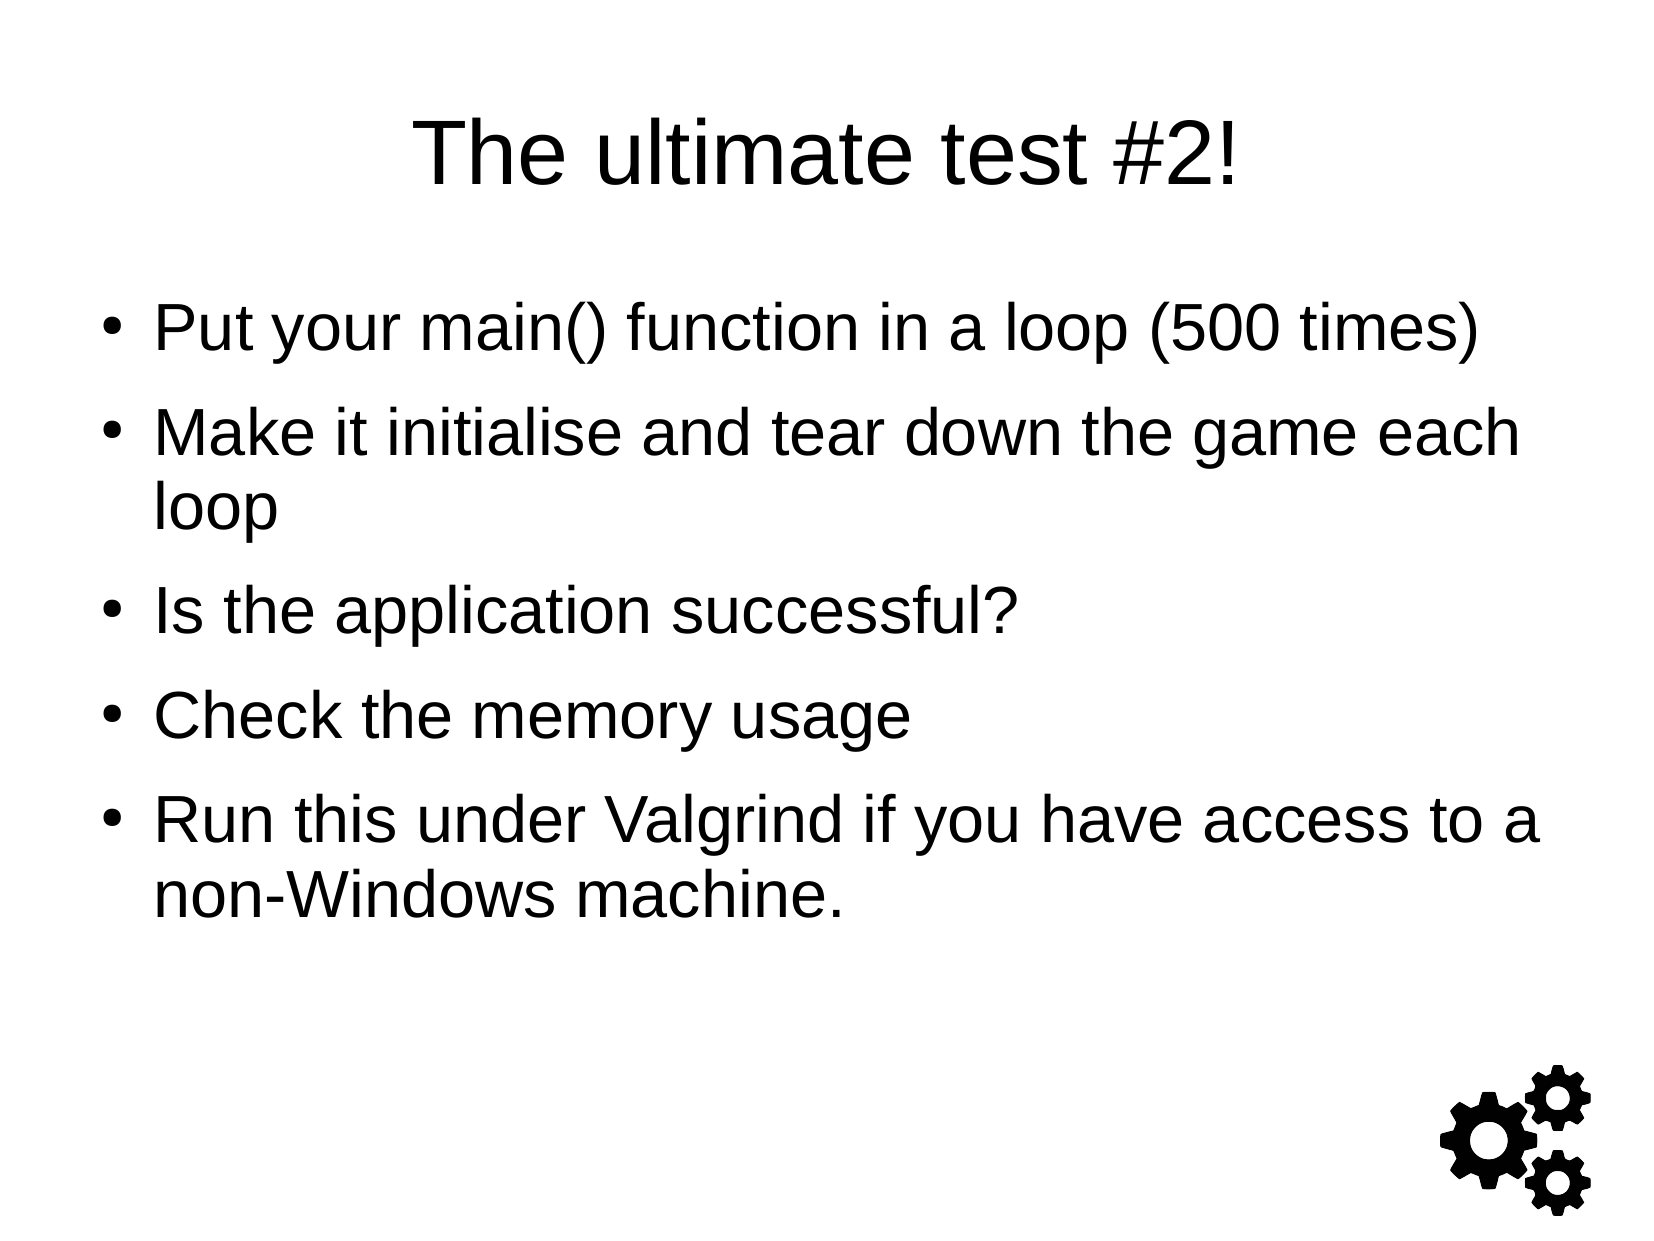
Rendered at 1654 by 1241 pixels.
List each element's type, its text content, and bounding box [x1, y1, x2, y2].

title The ultimate test #2! [82, 49, 1571, 257]
picture [1440, 1065, 1591, 1216]
list Put your main() function in a loop (500 times) Make it initialise and tear down the game each loop Is the application successful? Check the memory usage Run this under Valgrind if you have access to a non-Windows machine. [82, 290, 1571, 1010]
